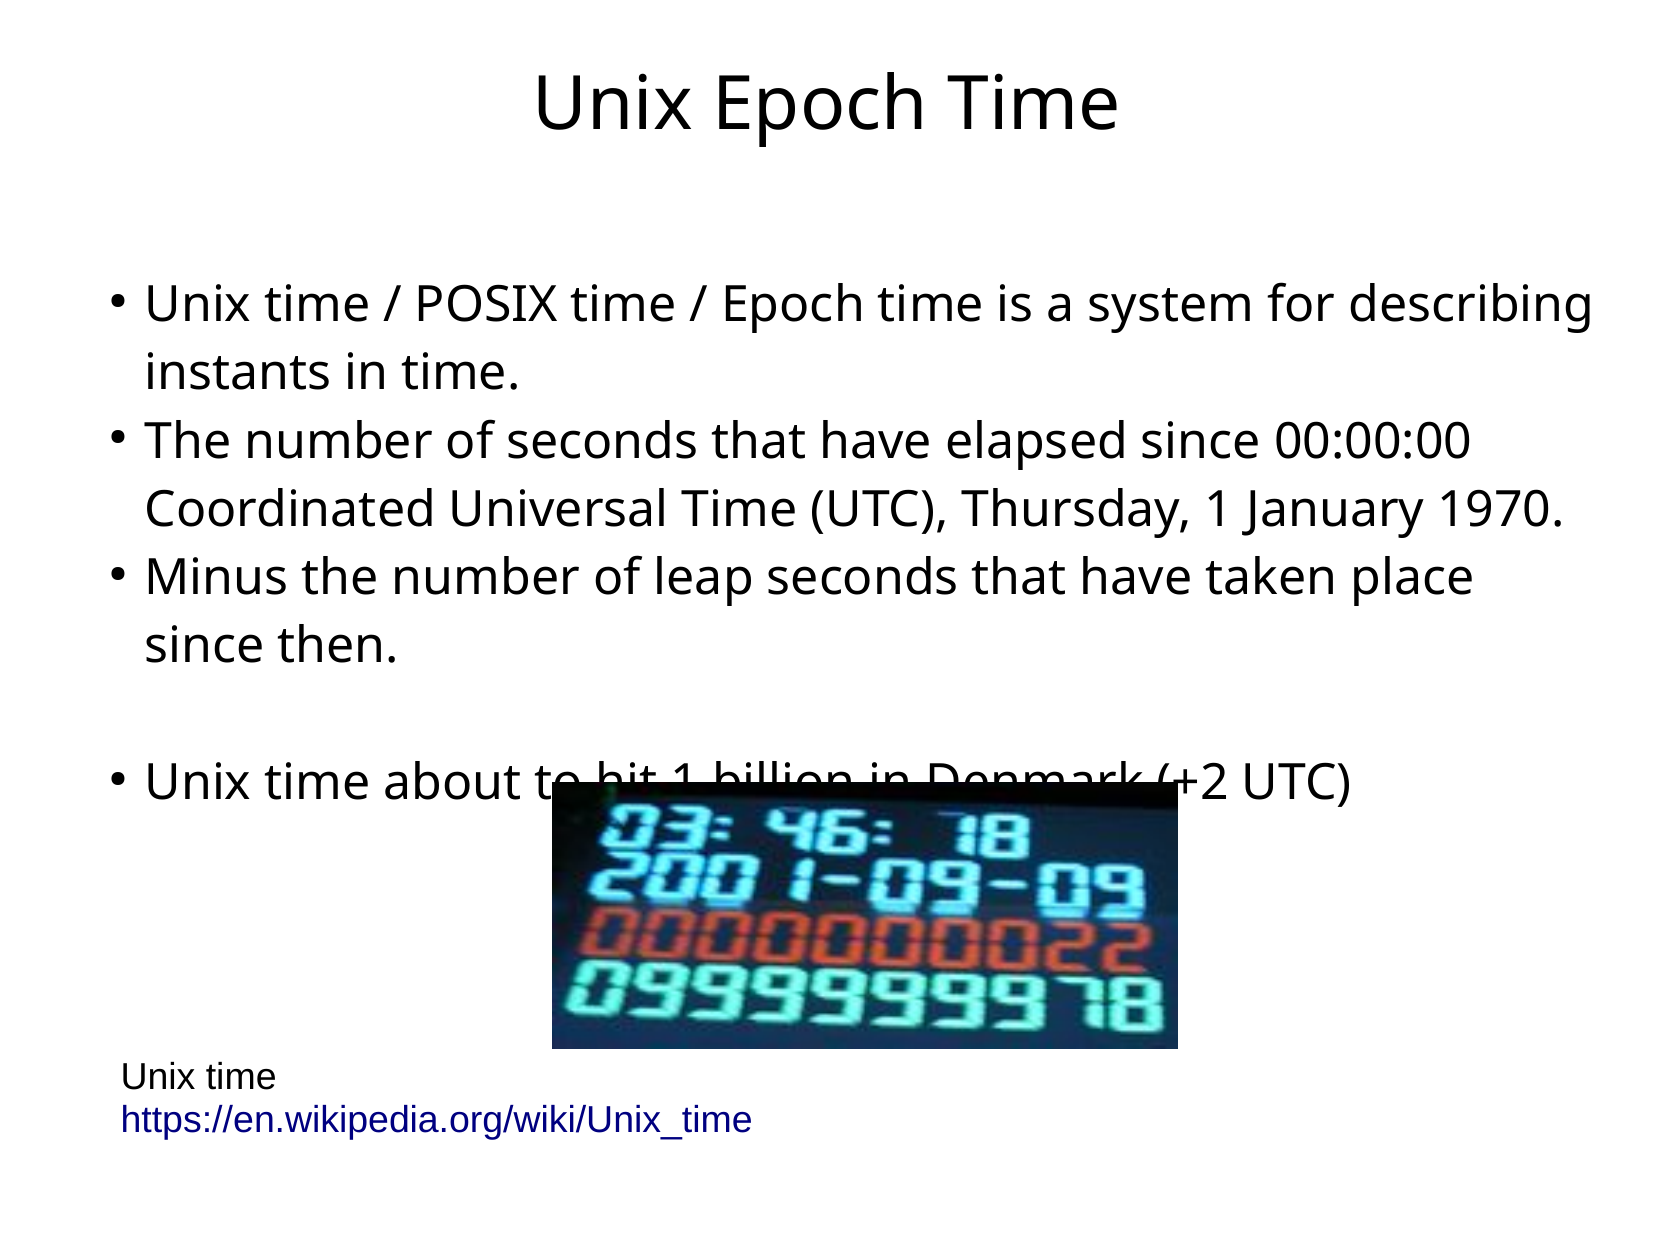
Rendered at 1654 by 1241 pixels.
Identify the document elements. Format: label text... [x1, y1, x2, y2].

title Unix Epoch Time [82, 49, 1571, 151]
picture [552, 782, 1178, 1049]
text_box Unix time https://en.wikipedia.org/wiki/Unix_time [105, 1048, 1613, 1160]
subtitle Unix time / POSIX time / Epoch time is a system for describing instants in time. The number of seconds that have elapsed since 00:00:00 Coordinated Universal Time (UTC), Thursday, 1 January 1970. Minus the number of leap seconds that have taken place since then. Unix time about to hit 1 billion in Denmark (+2 UTC) [109, 181, 1598, 901]
